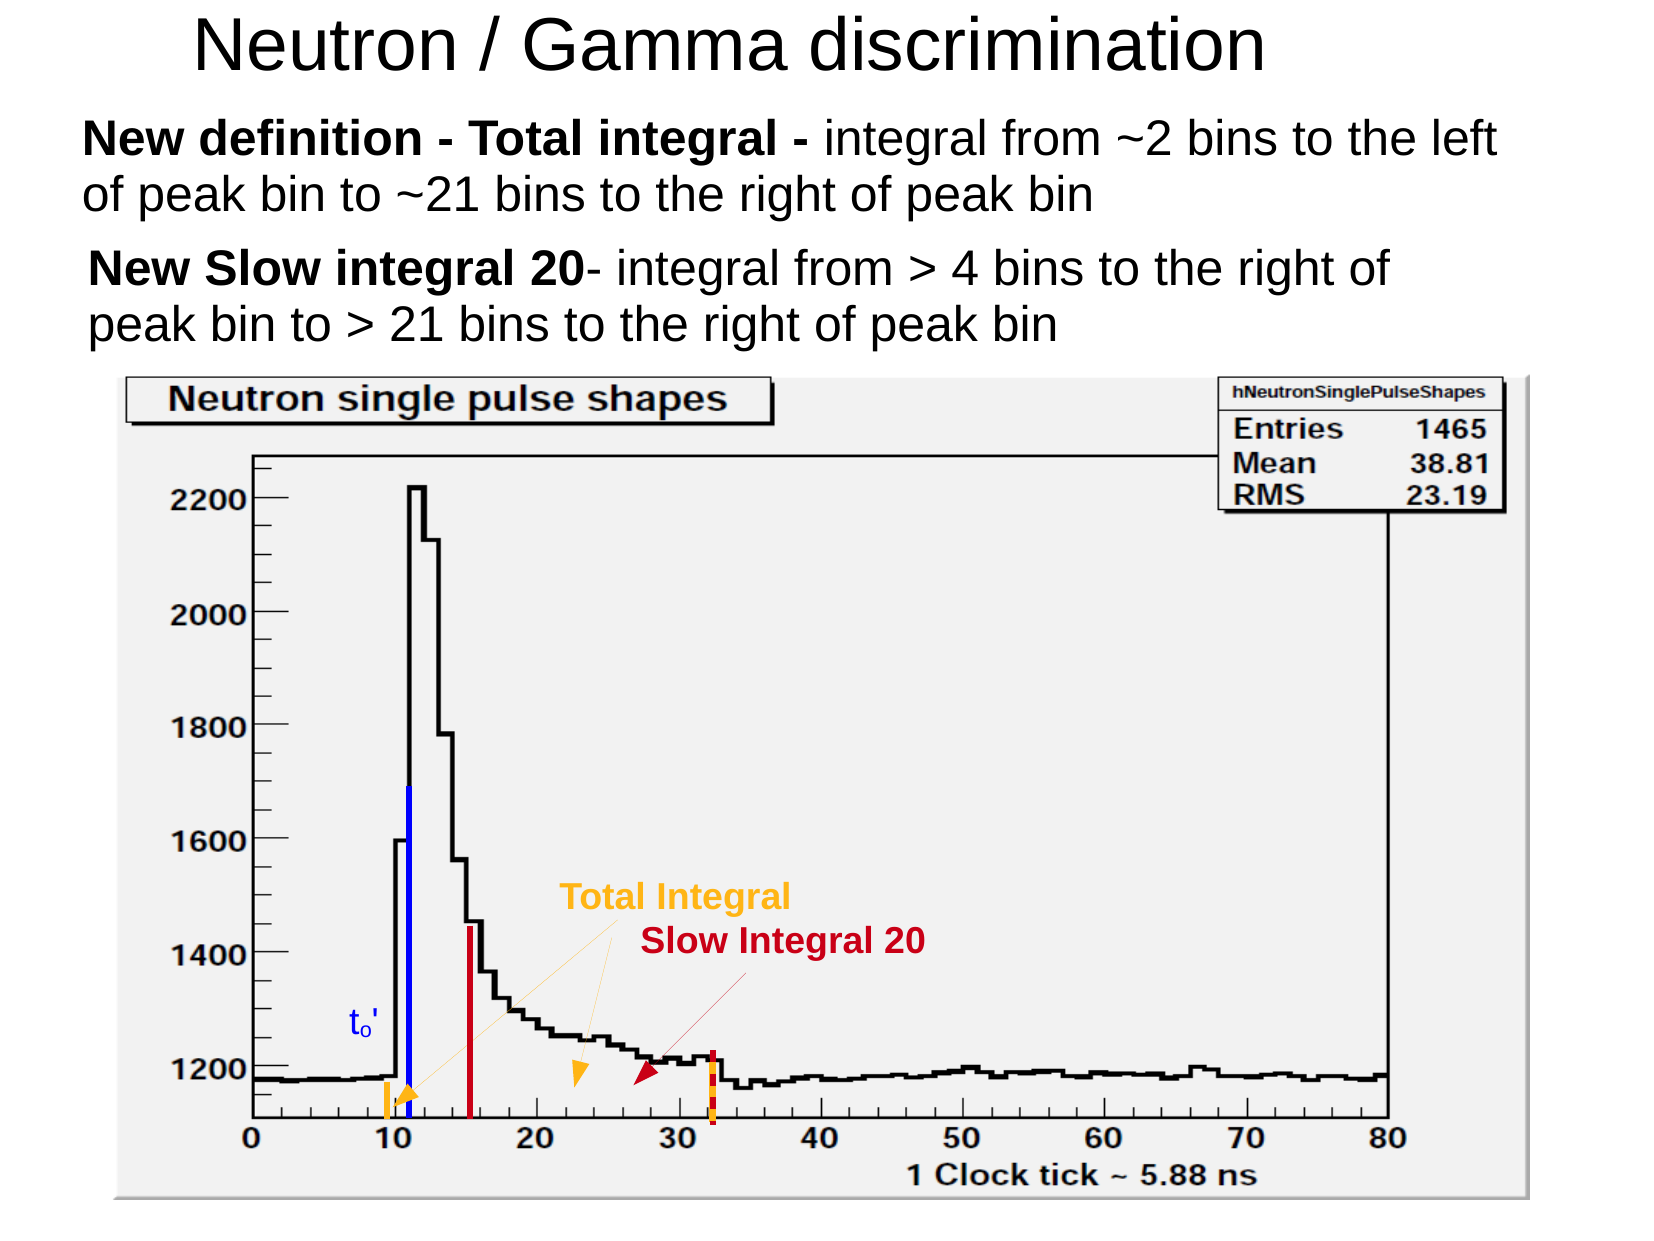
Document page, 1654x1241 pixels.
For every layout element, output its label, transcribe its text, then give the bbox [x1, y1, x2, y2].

text_box New definition - Total integral - integral from ~2 bins to the left of peak bin to ~21 bins to the right of peak bin [67, 102, 1518, 230]
picture [112, 374, 1530, 1201]
text_box Slow Integral 20 [625, 911, 941, 969]
text_box New Slow integral 20- integral from > 4 bins to the right of peak bin to > 21 bins to the right of peak bin [72, 232, 1519, 383]
text_box to' [334, 993, 394, 1063]
text_box Total Integral [544, 868, 808, 926]
text_box Neutron / Gamma discrimination [177, 0, 1654, 108]
